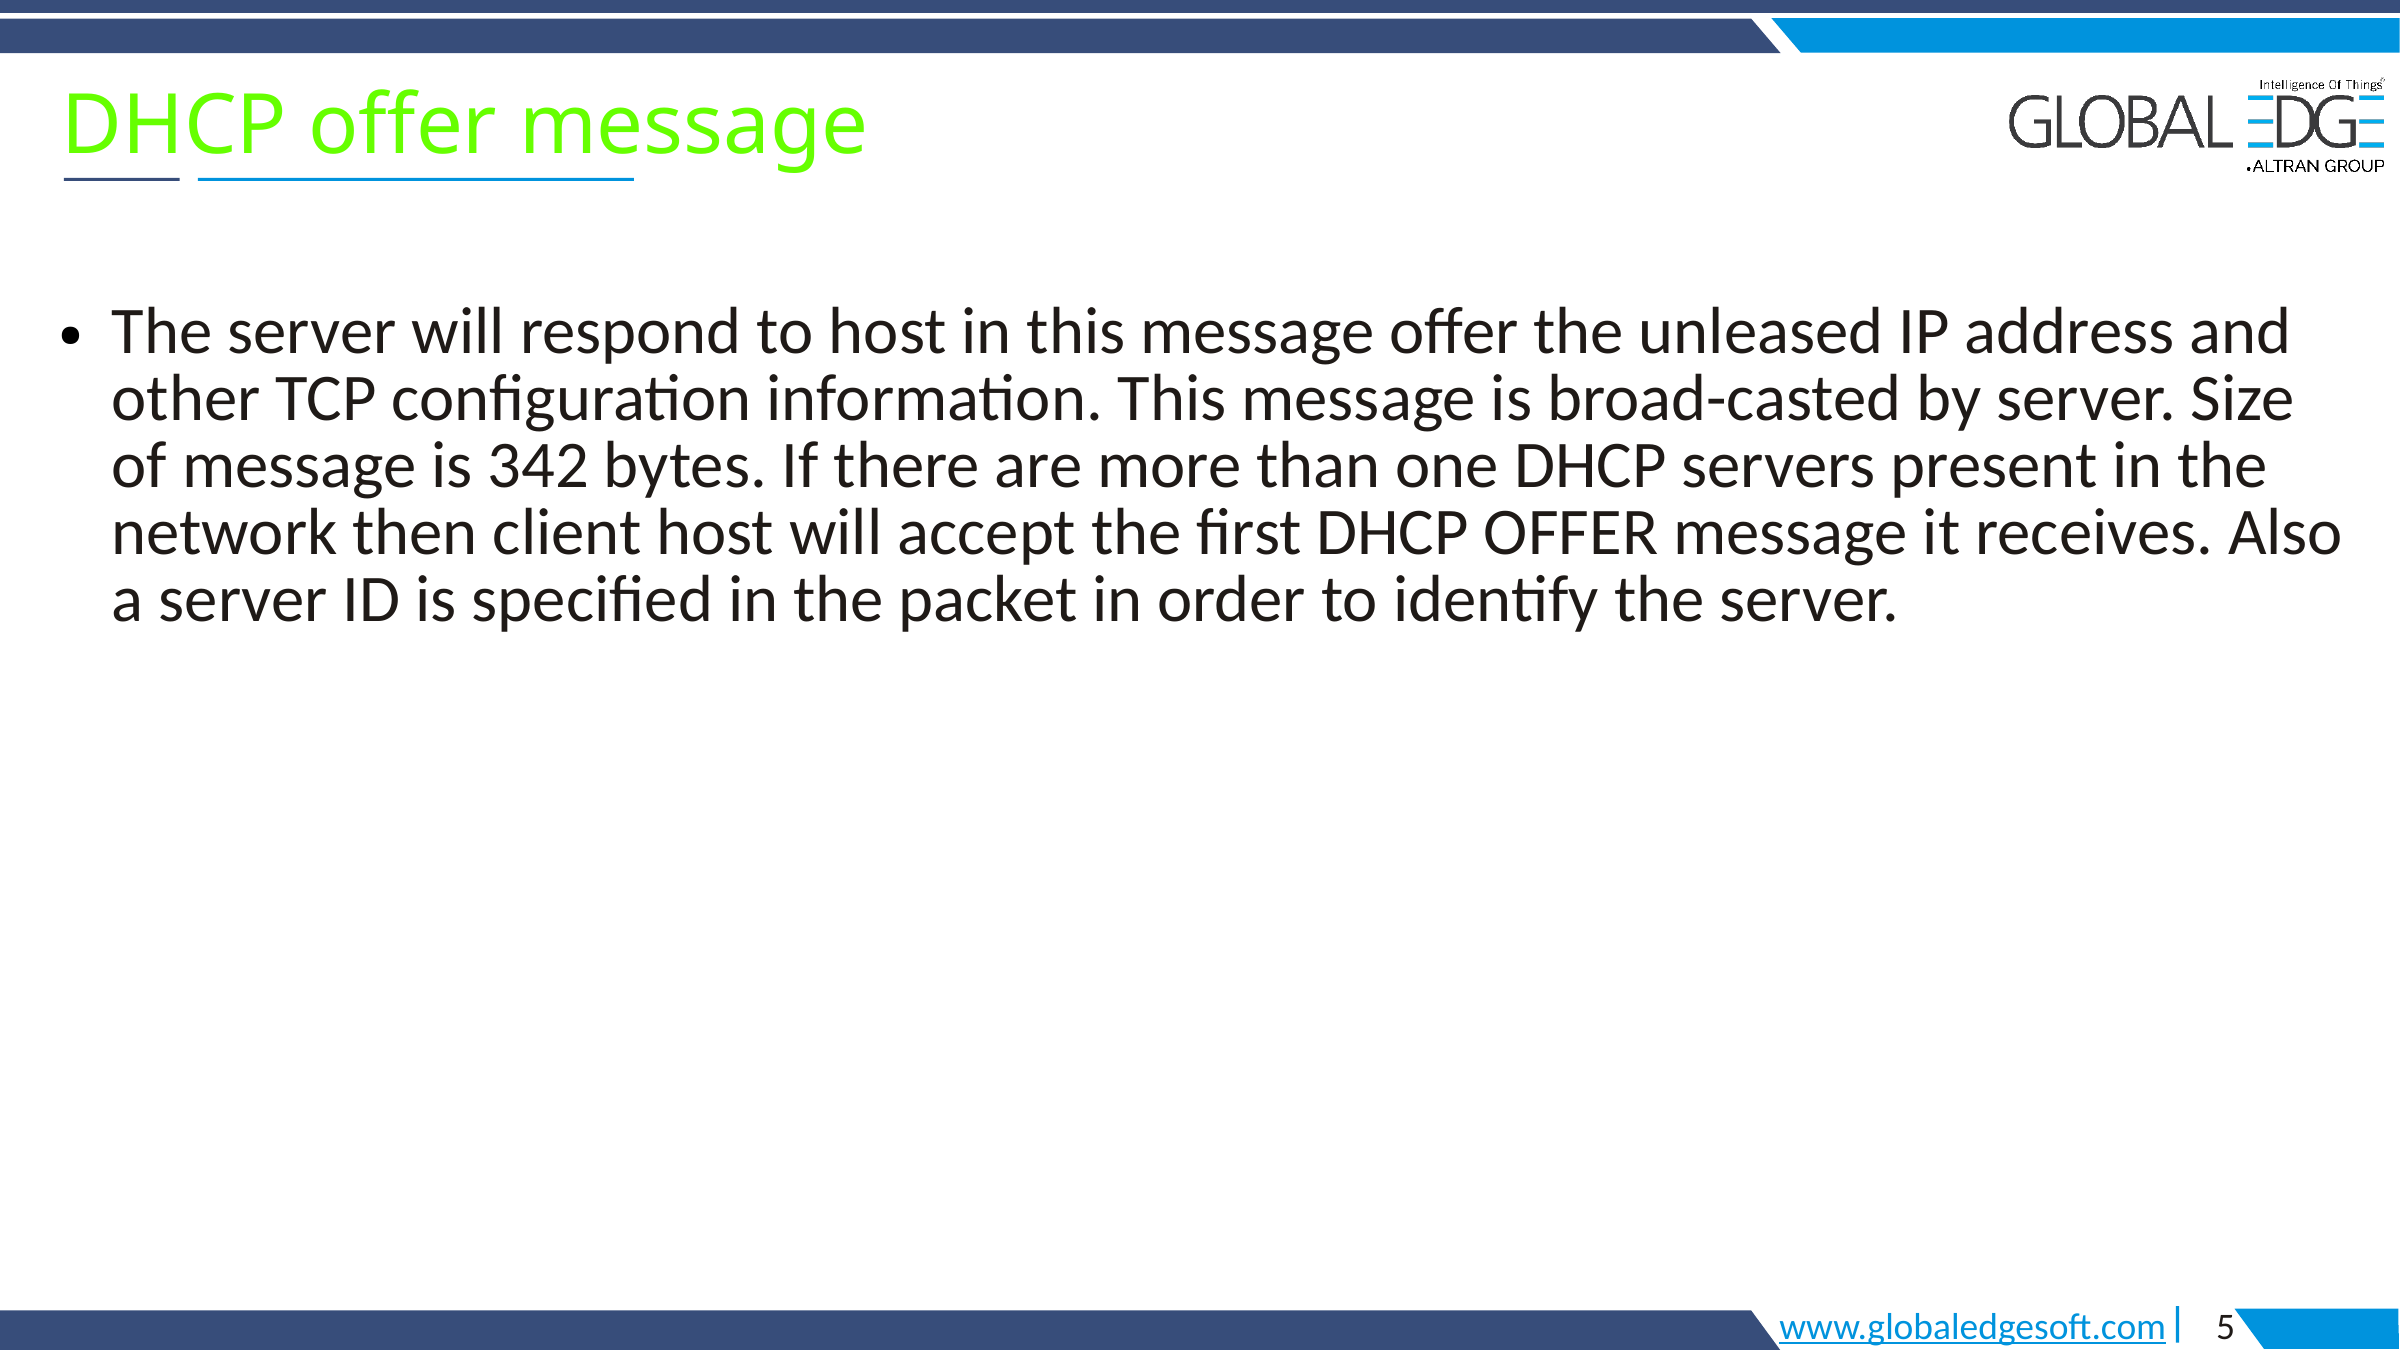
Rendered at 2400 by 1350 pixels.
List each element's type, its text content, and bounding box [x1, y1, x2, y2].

picture [2001, 67, 2392, 182]
title DHCP offer message [26, 64, 1977, 178]
list The server will respond to host in this message offer the unleased IP address and other TCP configuration information. This message is broad-casted by server. Size of message is 342 bytes. If there are more than one DHCP servers present in the network then client host will accept the first DHCP OFFER message it receives. Also a server ID is specified in the packet in order to identify the server. [40, 207, 2358, 1288]
